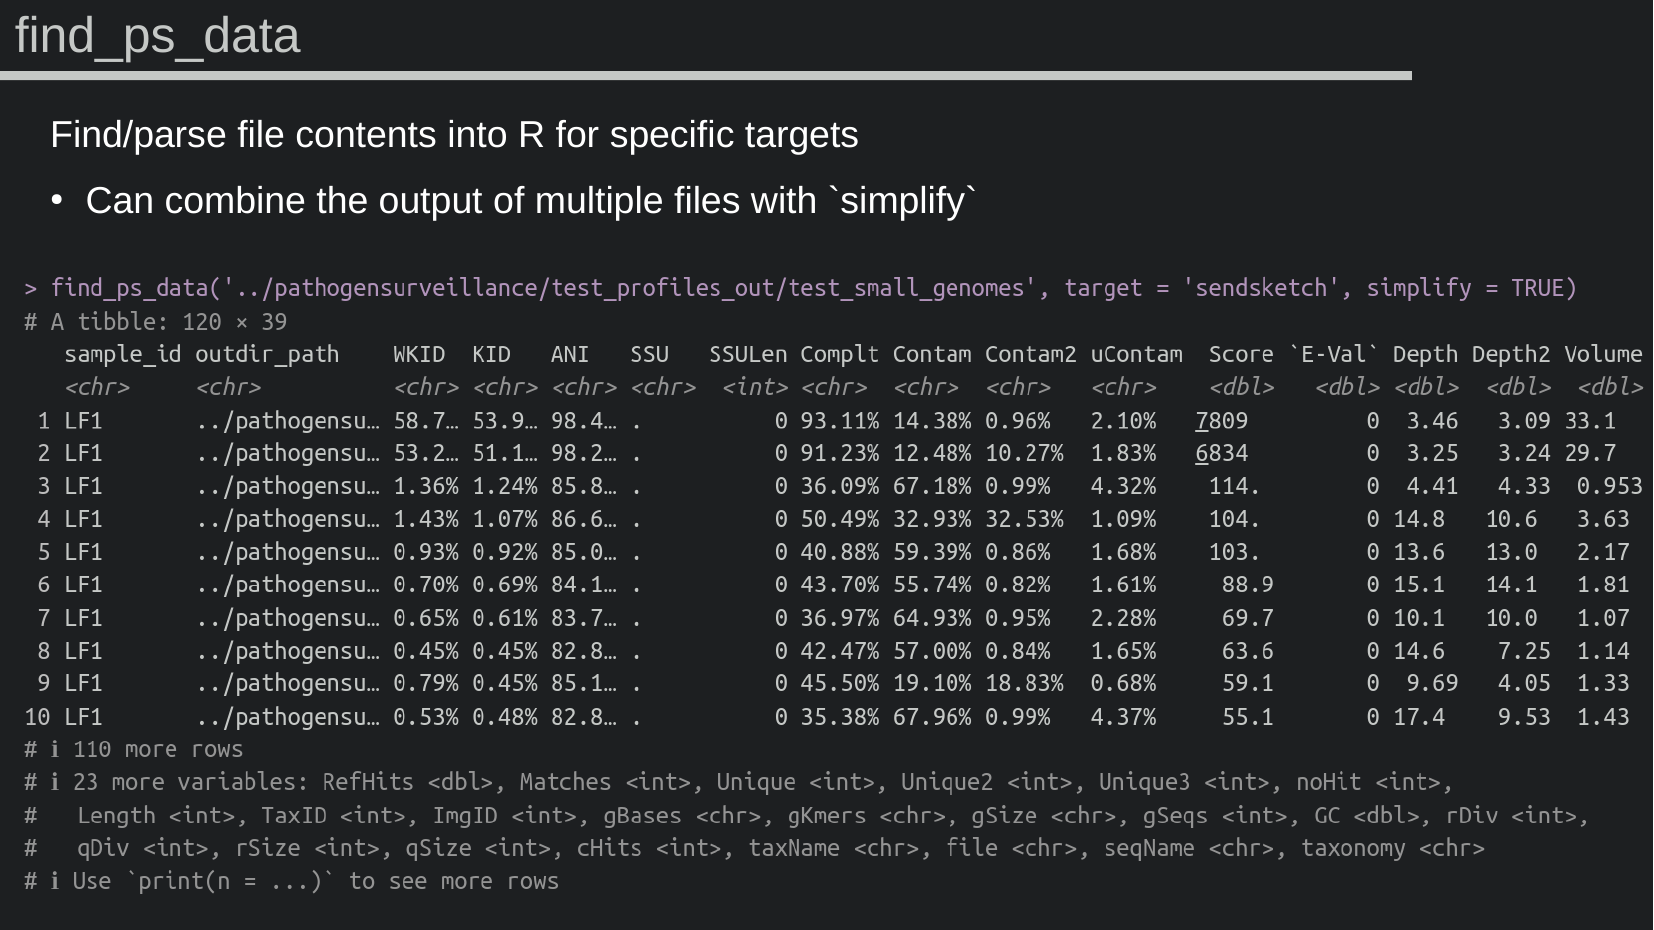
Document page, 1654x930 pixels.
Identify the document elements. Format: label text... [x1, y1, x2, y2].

text_box [0, 76, 1412, 81]
text_box find_ps_data [0, 0, 1651, 76]
text_box Find/parse file contents into R for specific targets Can combine the output of multiple files with `simplify` [0, 106, 1576, 488]
picture [13, 271, 1653, 901]
